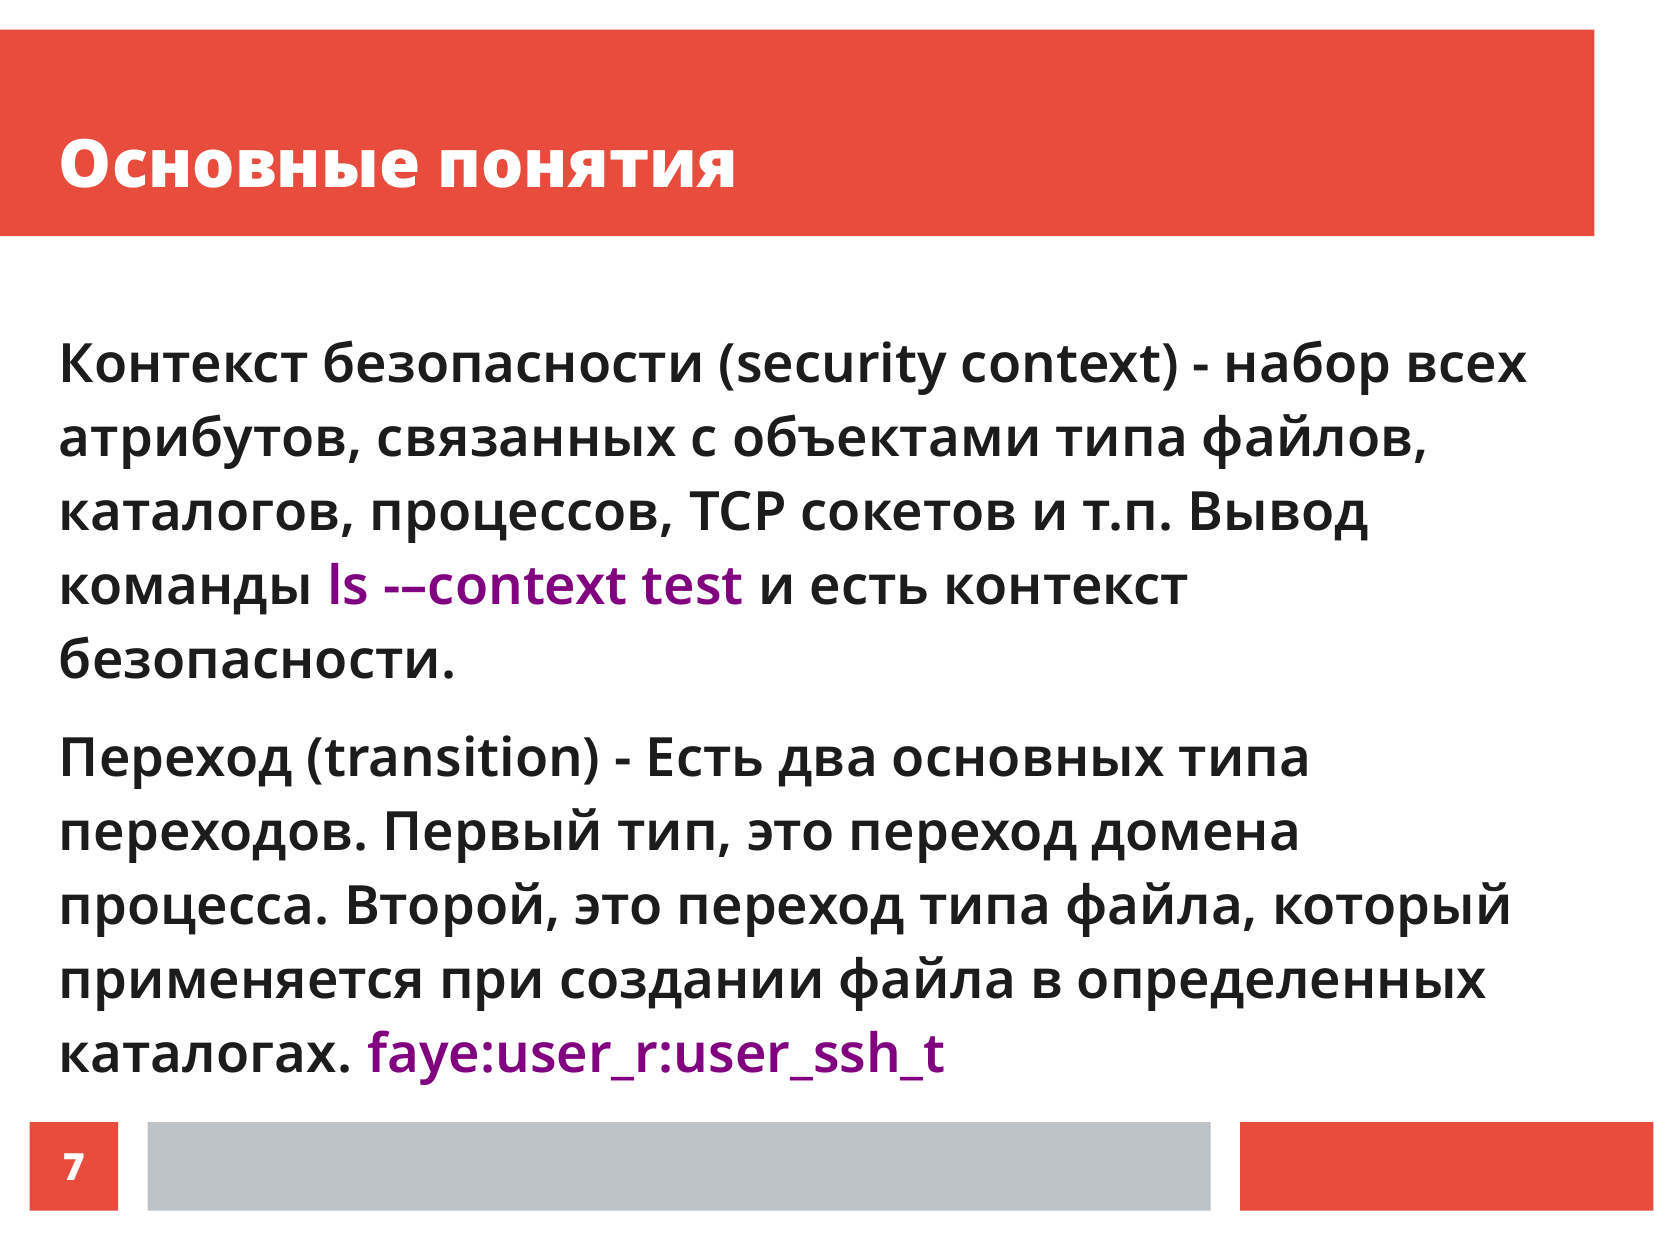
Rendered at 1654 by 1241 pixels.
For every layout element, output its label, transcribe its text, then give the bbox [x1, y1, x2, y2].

title Основные понятия [59, 59, 1595, 207]
list Контекст безопасности (security context) - набор всех атрибутов, связанных с объектами типа файлов, каталогов, процессов, TCP сокетов и т.п. Вывод команды ls -–context test и есть контекст безопасности. Переход (transition) - Есть два основных типа переходов. Первый тип, это переход домена процесса. Второй, это переход типа файла, который применяется при создании файла в определенных каталогах. faye:user_r:user_ssh_t [59, 324, 1565, 1093]
